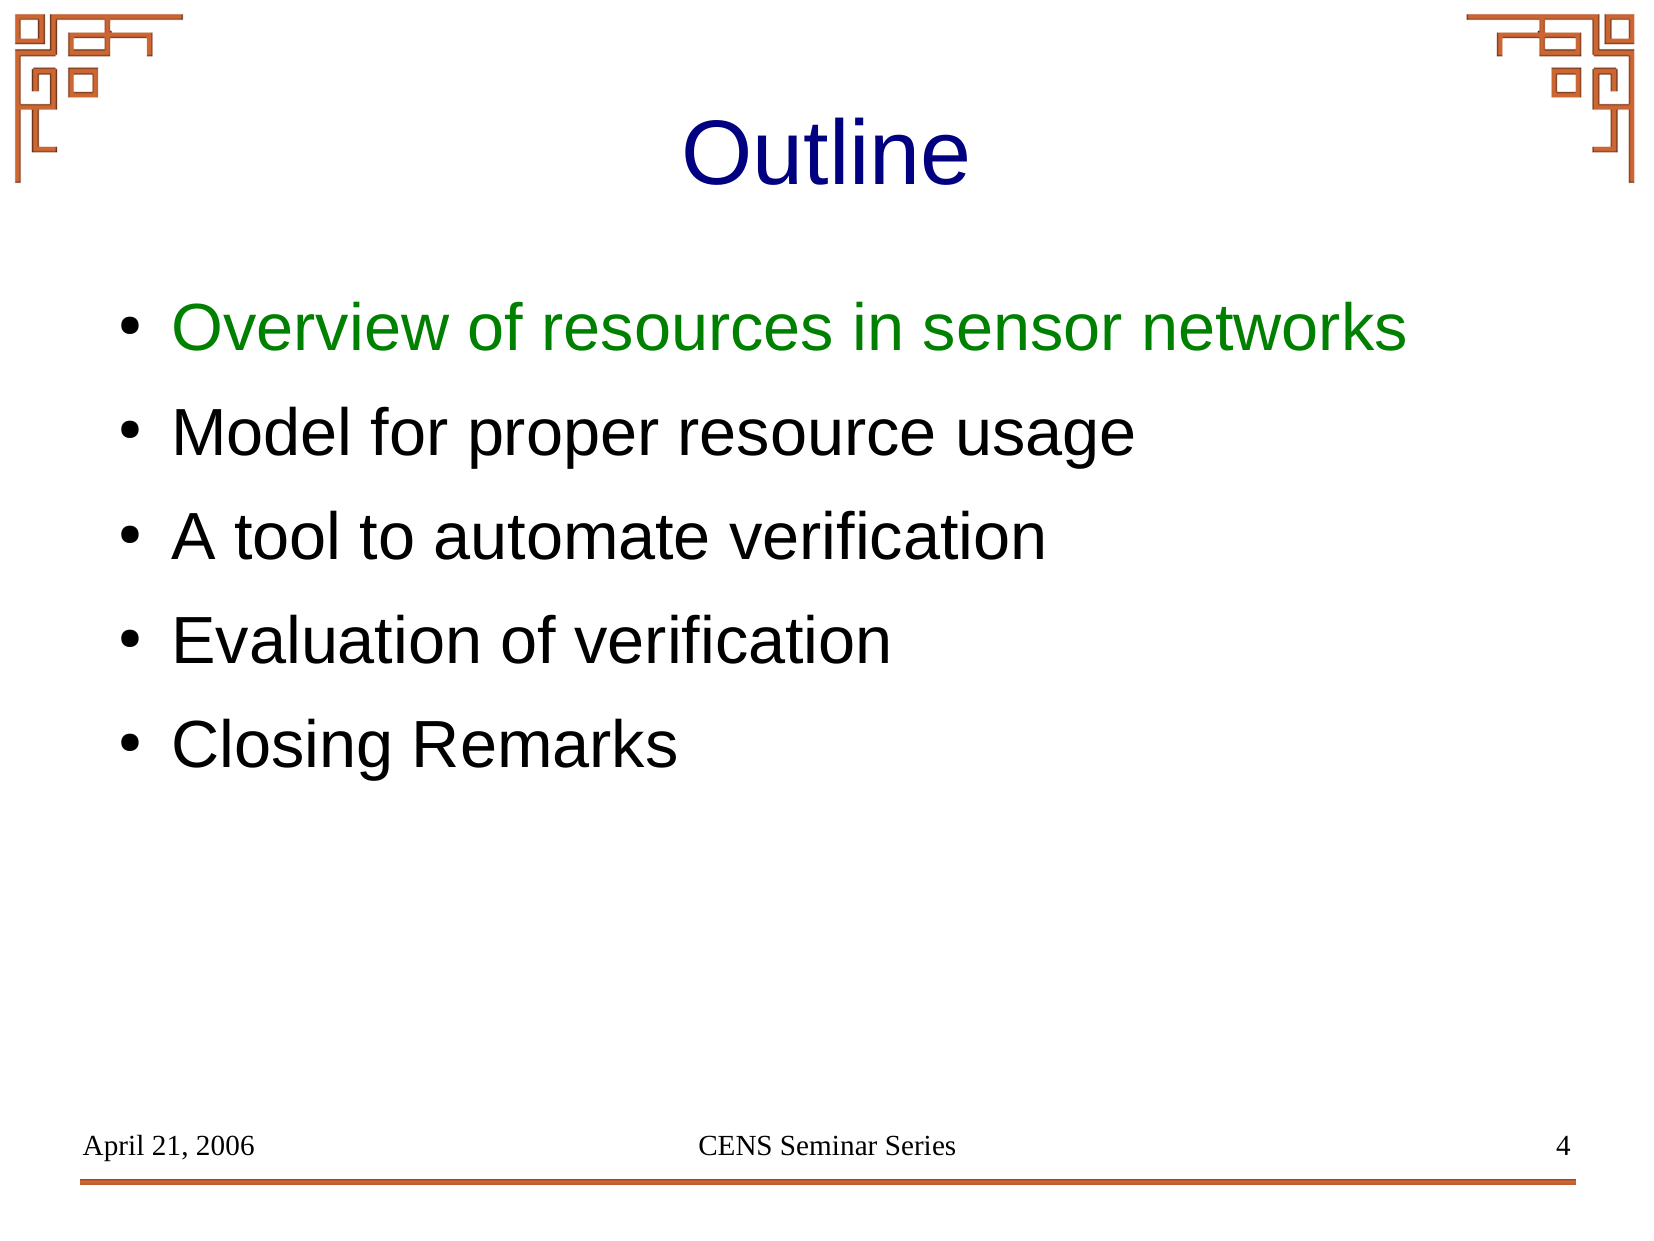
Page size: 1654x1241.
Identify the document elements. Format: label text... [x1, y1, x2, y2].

list Overview of resources in sensor networks Model for proper resource usage A tool to automate verification Evaluation of verification Closing Remarks [82, 290, 1571, 1109]
title Outline [82, 49, 1571, 257]
picture [80, 1179, 1576, 1185]
picture [1456, 0, 1650, 194]
picture [0, 0, 194, 194]
